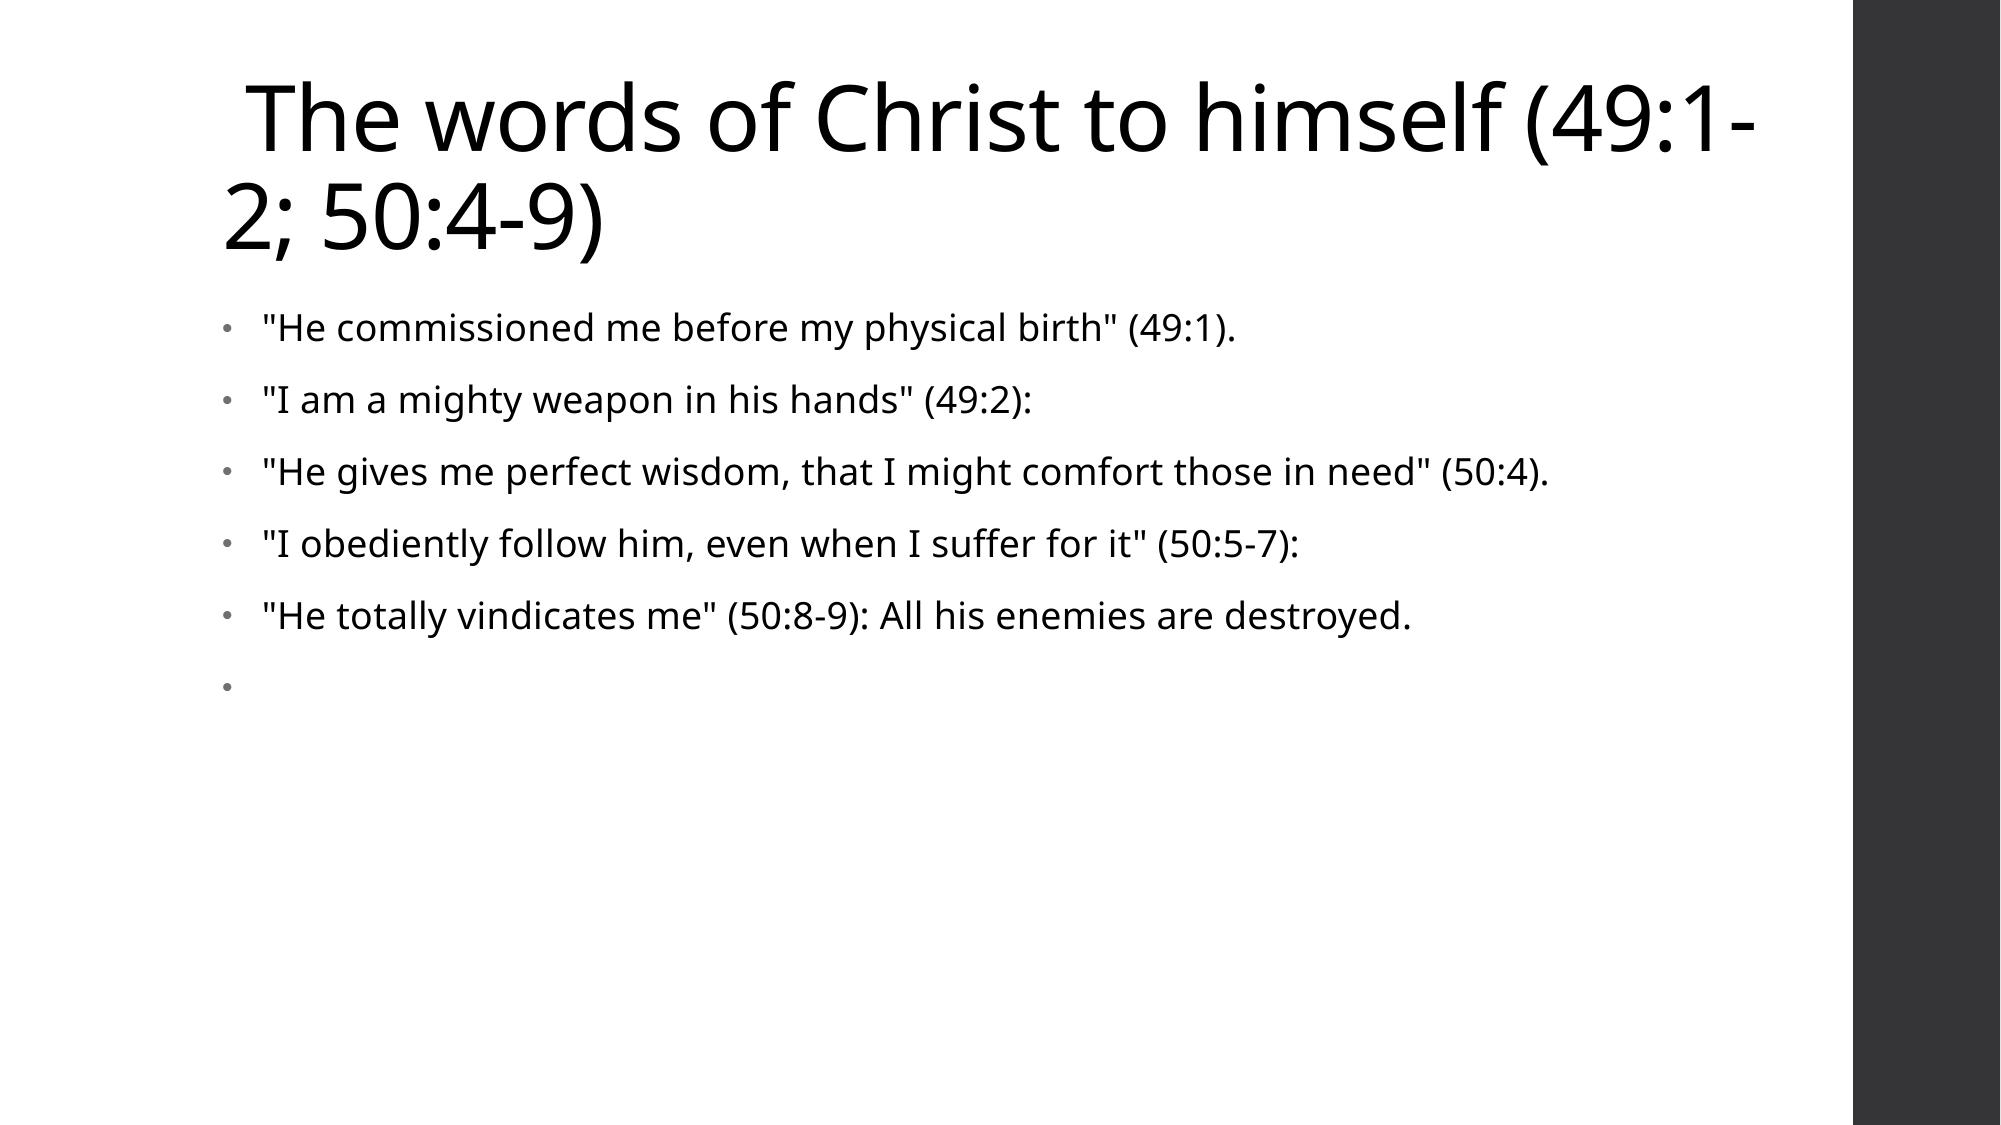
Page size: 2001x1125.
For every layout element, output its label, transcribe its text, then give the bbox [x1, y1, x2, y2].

list "He commissioned me before my physical birth" (49:1). "I am a mighty weapon in his hands" (49:2): "He gives me perfect wisdom, that I might comfort those in need" (50:4). "I obediently follow him, even when I suffer for it" (50:5-7): "He totally vindicates me" (50:8-9): All his enemies are destroyed. [206, 299, 1617, 1014]
title The words of Christ to himself (49:1-2; 50:4-9) [206, 60, 1797, 278]
